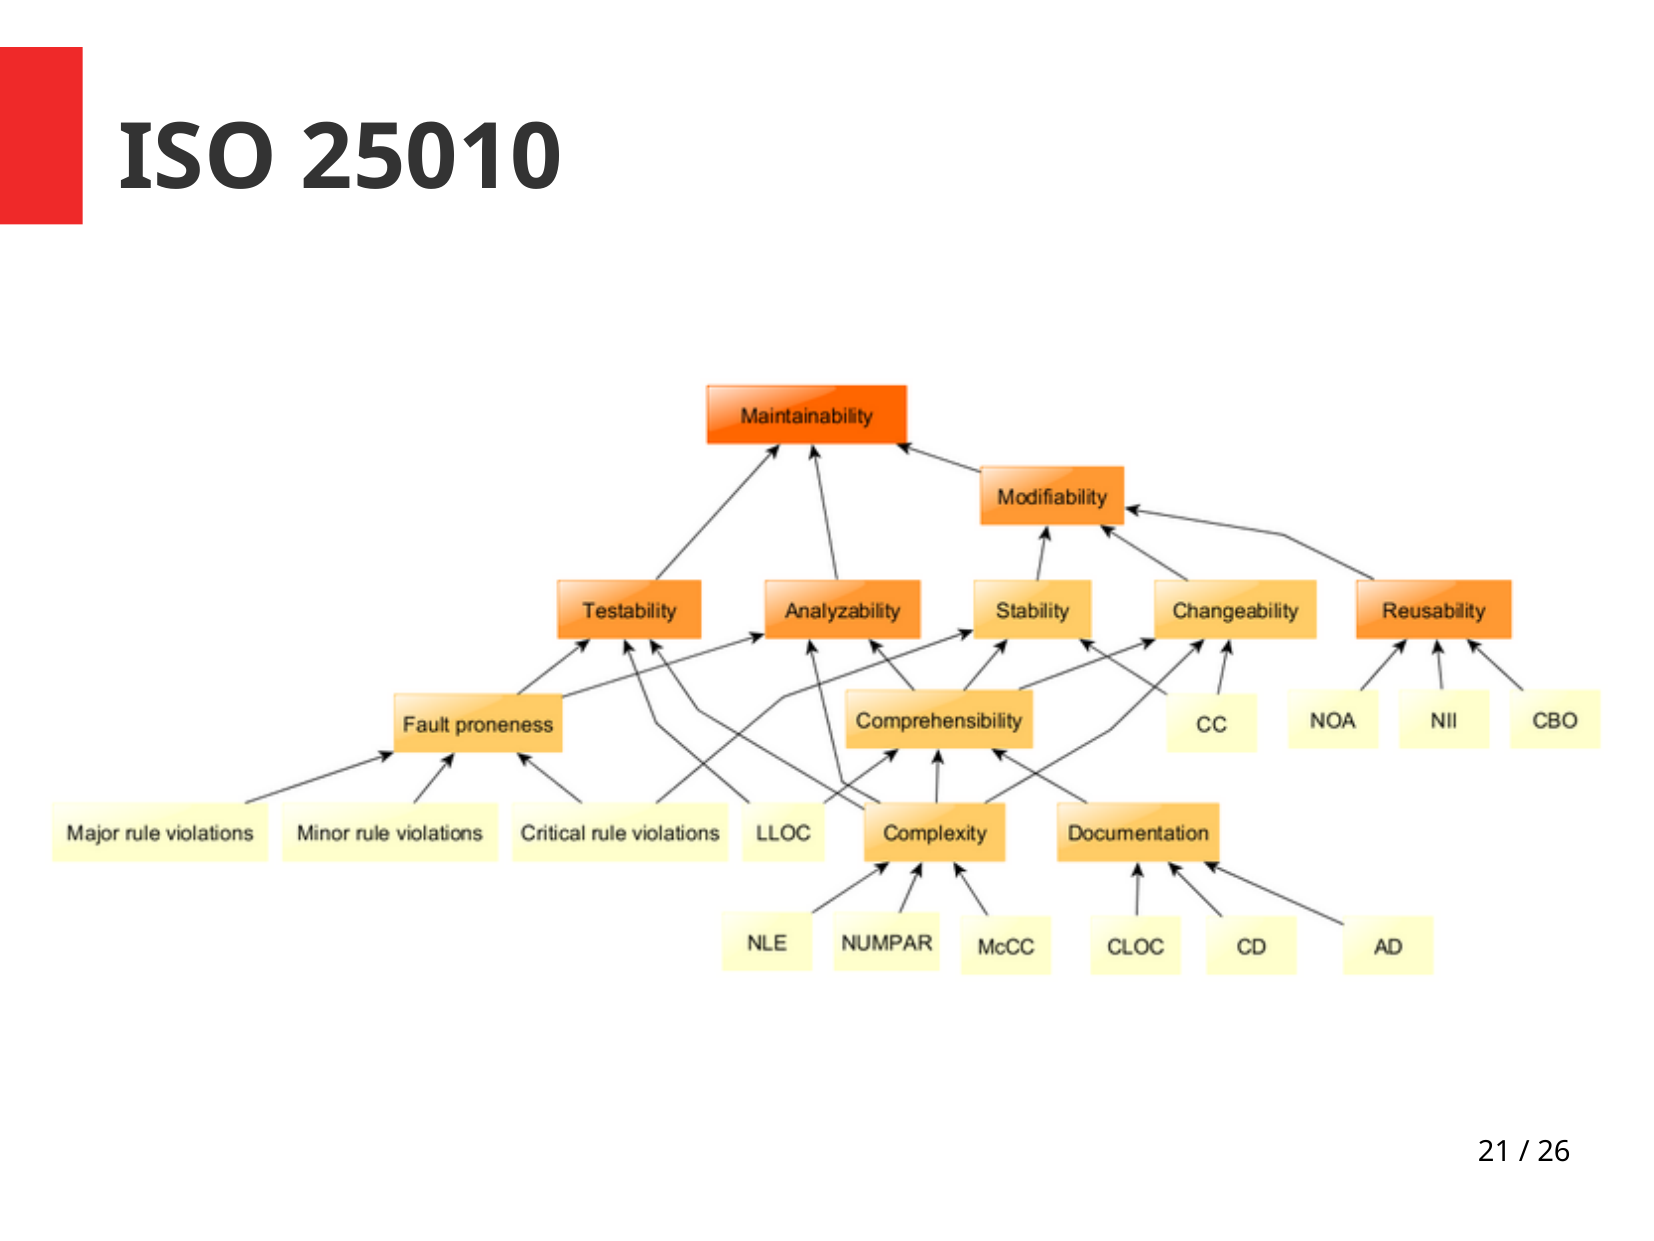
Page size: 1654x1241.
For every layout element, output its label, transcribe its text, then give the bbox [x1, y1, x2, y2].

picture [33, 366, 1621, 995]
title ISO 25010 [118, 49, 1571, 257]
